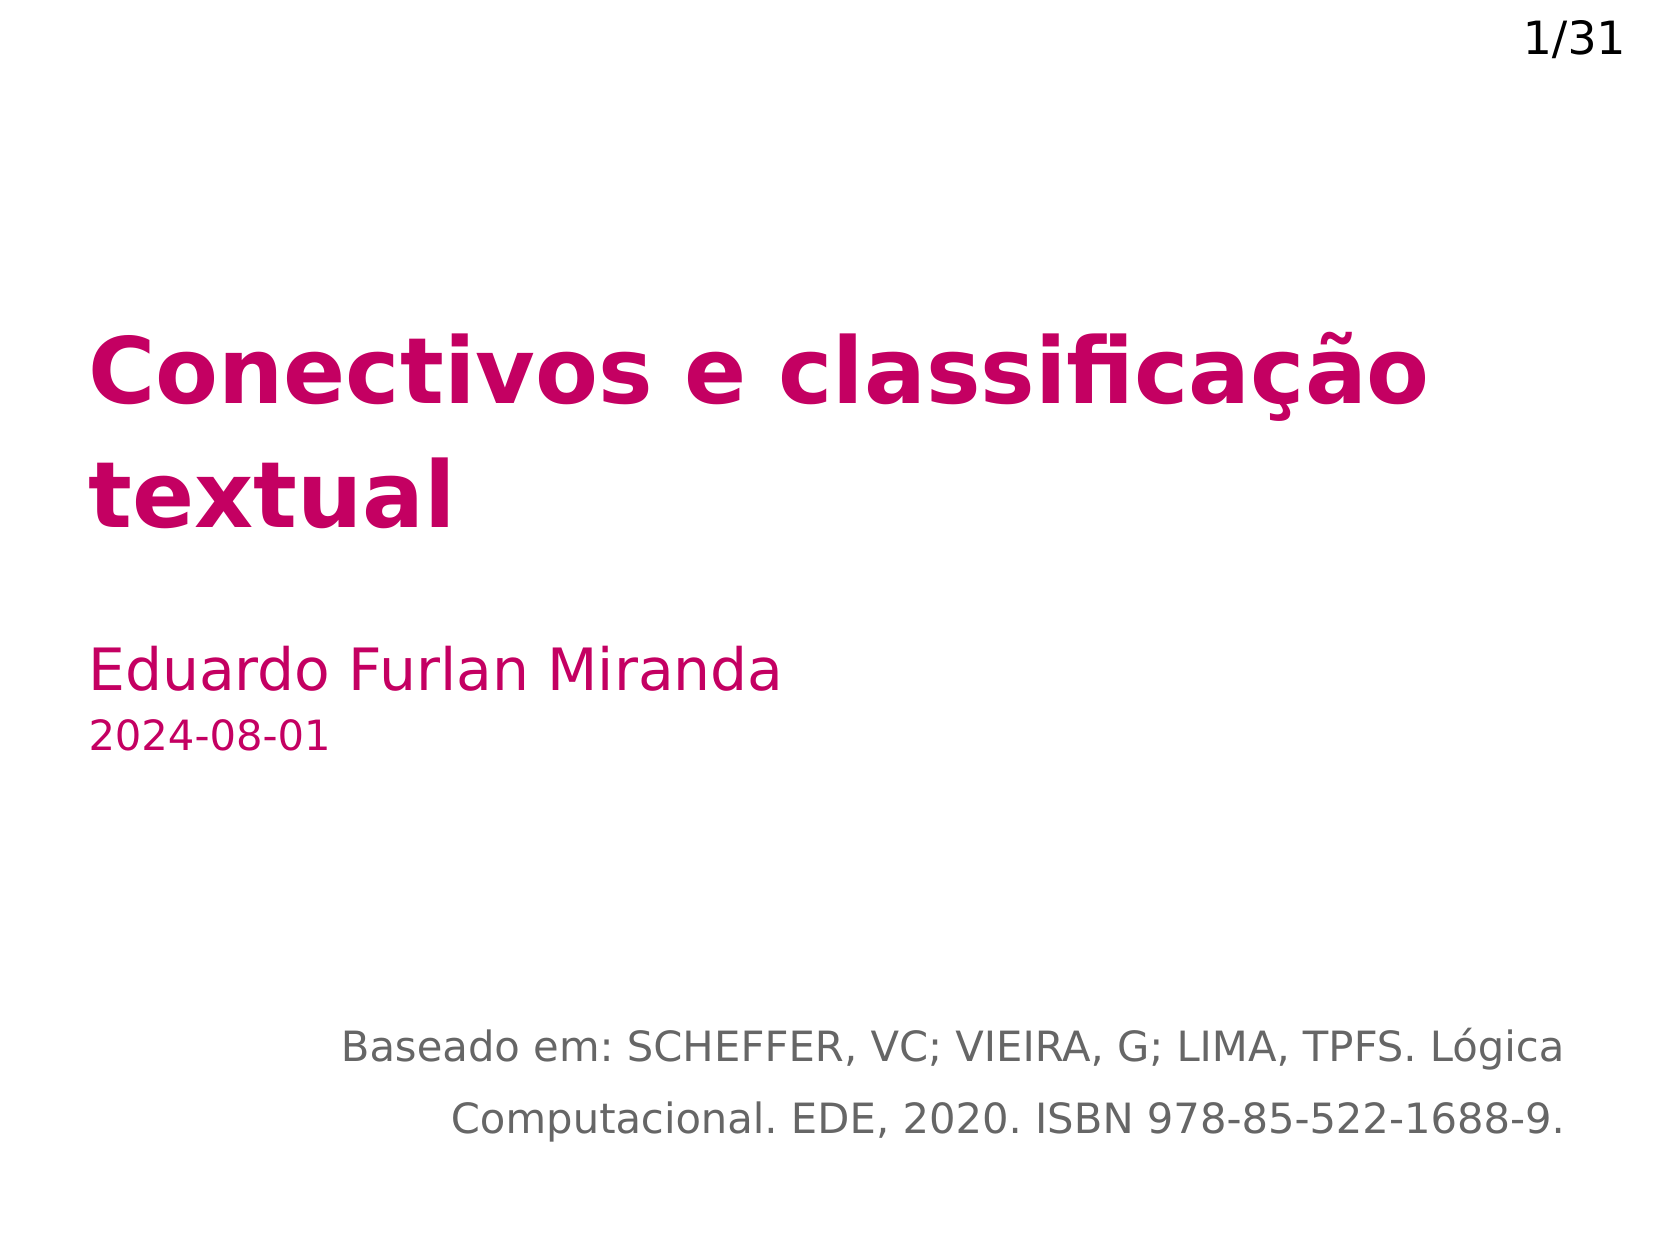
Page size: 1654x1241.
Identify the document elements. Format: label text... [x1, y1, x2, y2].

list Baseado em: SCHEFFER, VC; VIEIRA, G; LIMA, TPFS. Lógica Computacional. EDE, 2020. ISBN 978-85-522-1688-9. [295, 998, 1565, 1211]
title Conectivos e classificação textual Eduardo Furlan Miranda 2024-08-01 [88, 29, 1565, 1034]
